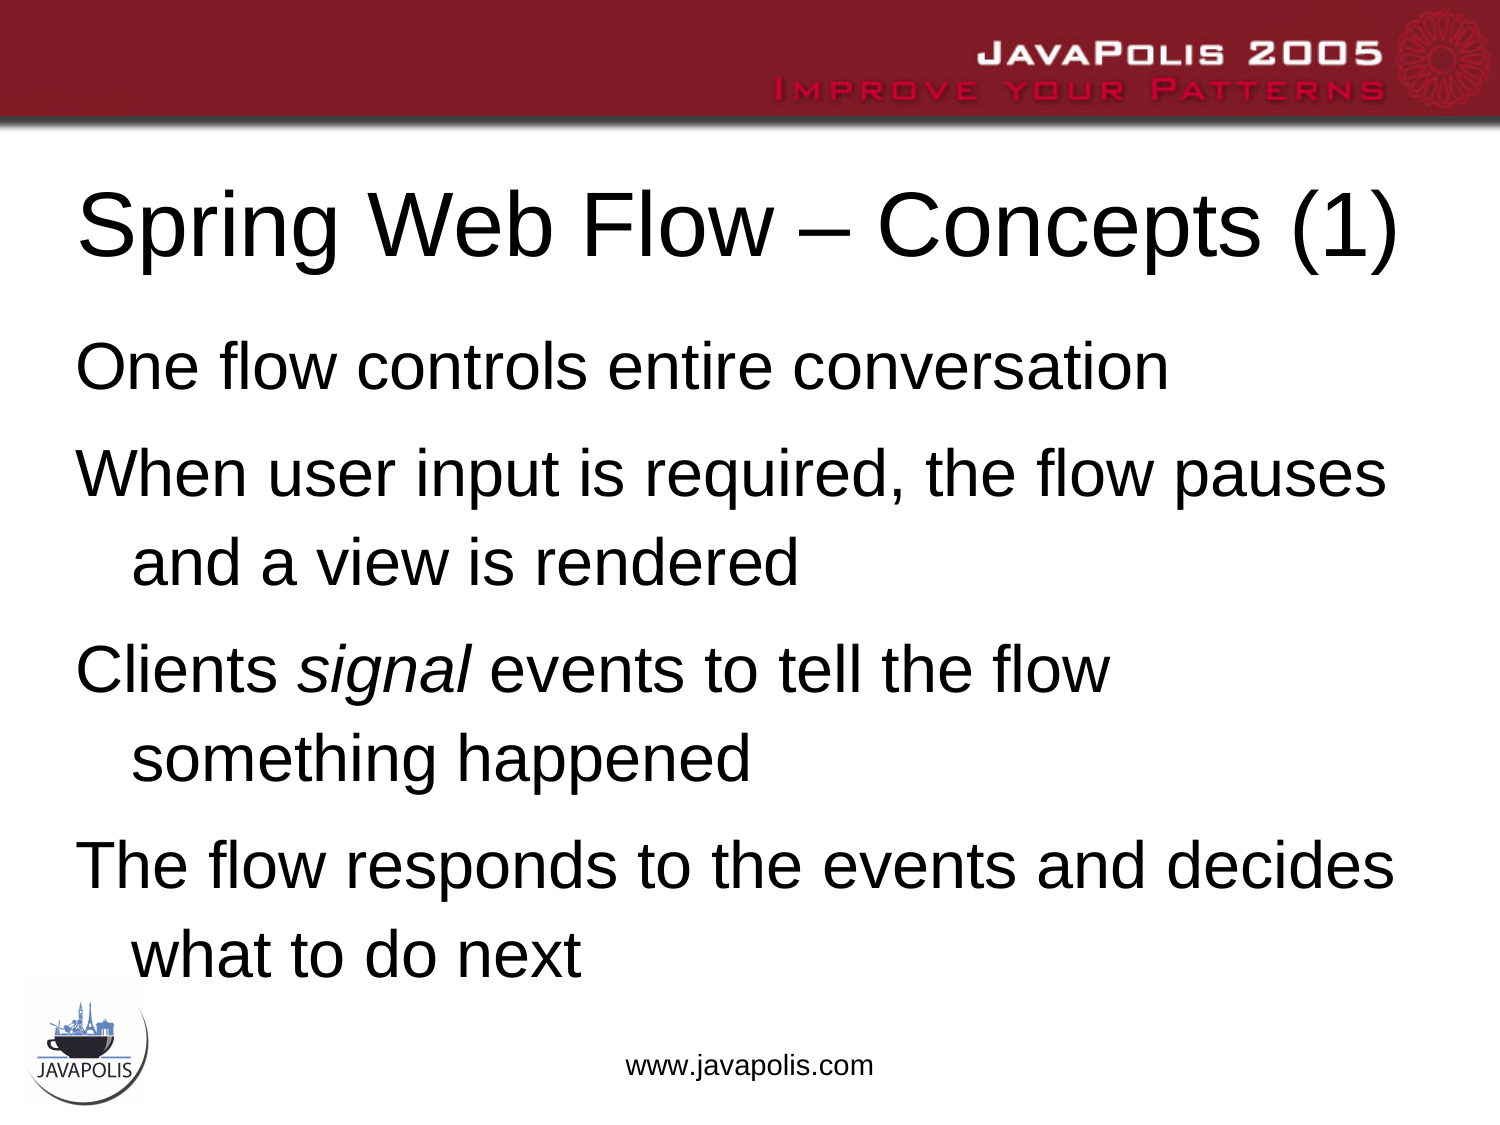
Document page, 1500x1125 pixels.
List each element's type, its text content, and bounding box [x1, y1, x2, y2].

list One flow controls entire conversation When user input is required, the flow pauses and a view is rendered Clients signal events to tell the flow something happened The flow responds to the events and decides what to do next [75, 314, 1426, 1012]
picture [20, 976, 149, 1106]
picture [0, 0, 1500, 140]
title Spring Web Flow – Concepts (1) [76, 148, 1424, 279]
